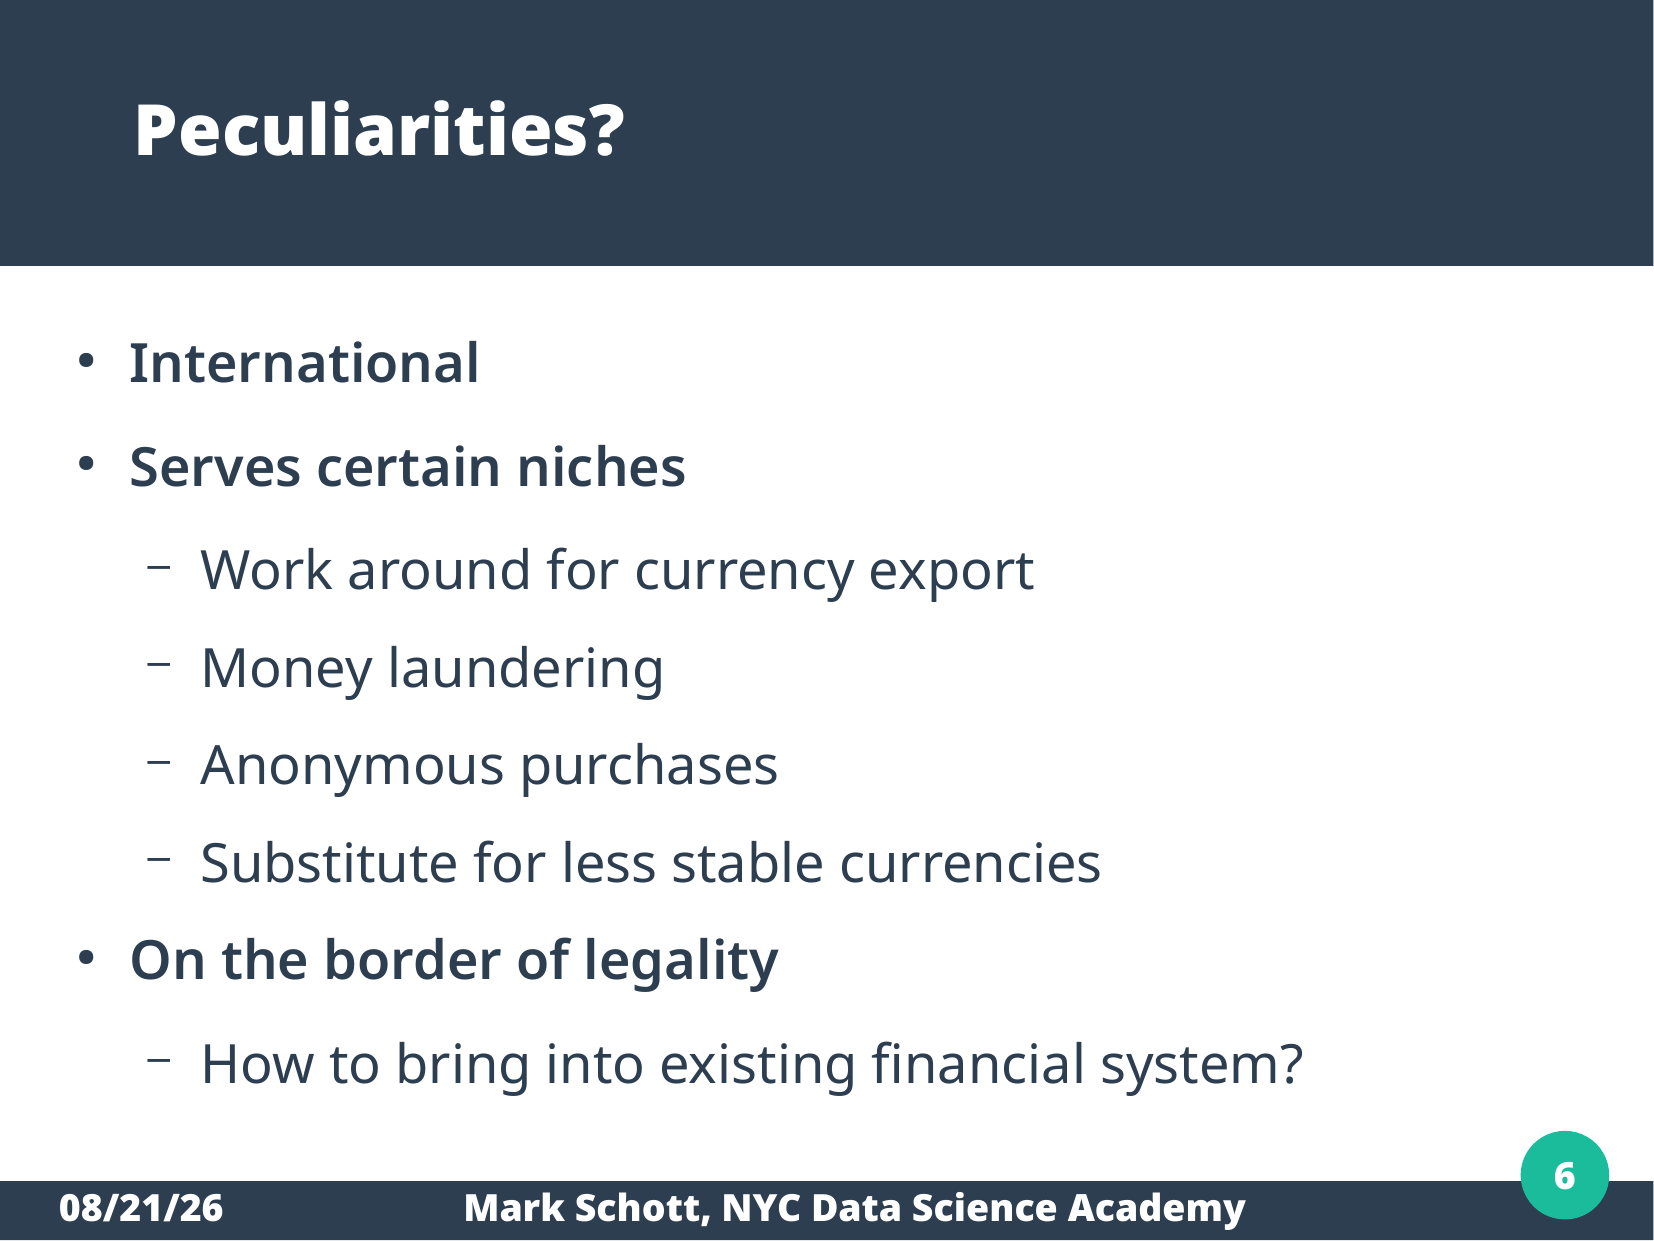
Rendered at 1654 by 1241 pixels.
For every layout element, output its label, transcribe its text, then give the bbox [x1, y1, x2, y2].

title Peculiarities? [58, 49, 1595, 207]
list International Serves certain niches Work around for currency export Money laundering Anonymous purchases Substitute for less stable currencies On the border of legality How to bring into existing financial system? [58, 324, 1595, 1152]
